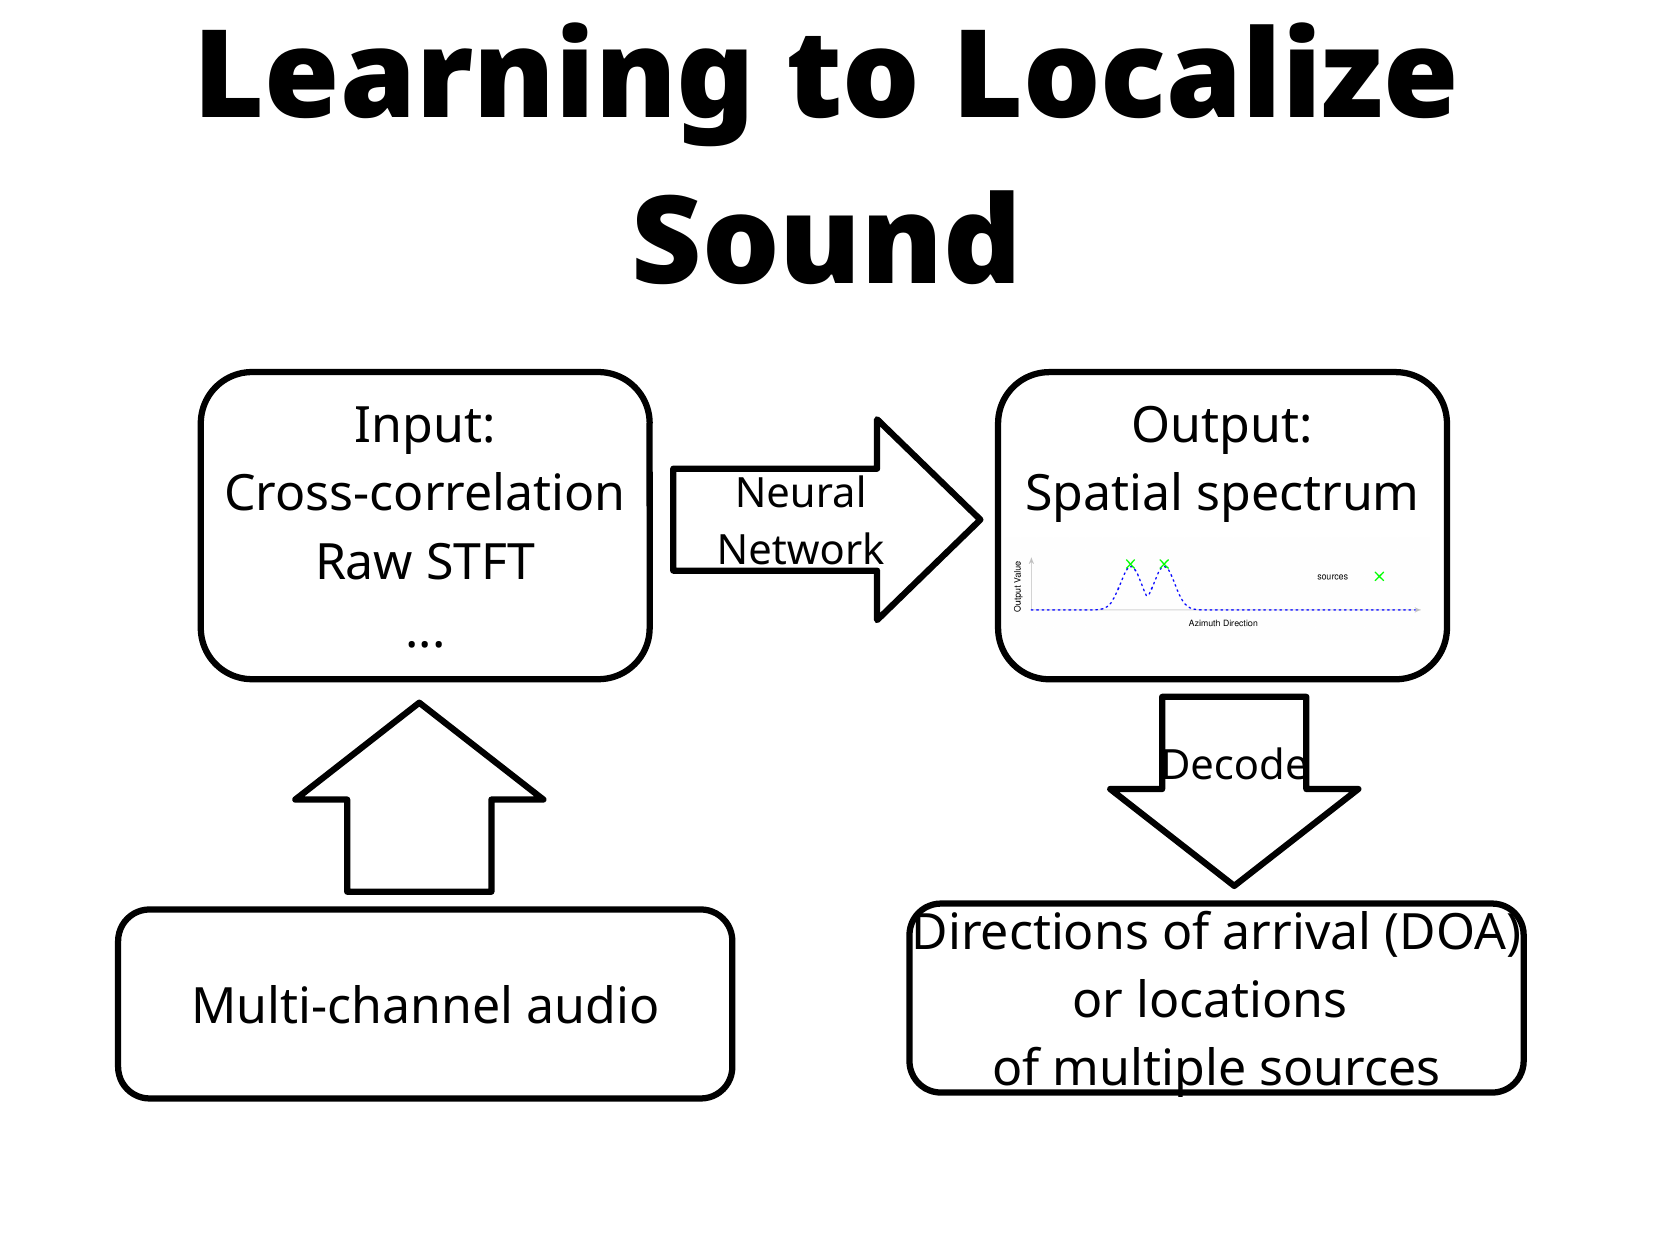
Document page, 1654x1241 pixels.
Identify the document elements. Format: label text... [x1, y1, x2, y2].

text_box Decode [1110, 696, 1359, 886]
text_box [295, 702, 544, 892]
picture [1004, 537, 1430, 640]
text_box Neural Network [673, 419, 981, 621]
text_box Output: Spatial spectrum [998, 372, 1447, 680]
text_box Multi-channel audio [118, 909, 733, 1099]
text_box Directions of arrival (DOA) or locations of multiple sources [909, 903, 1524, 1093]
title Learning to Localize Sound [82, 49, 1571, 257]
text_box Input: Cross-correlation Raw STFT ... [200, 372, 650, 680]
